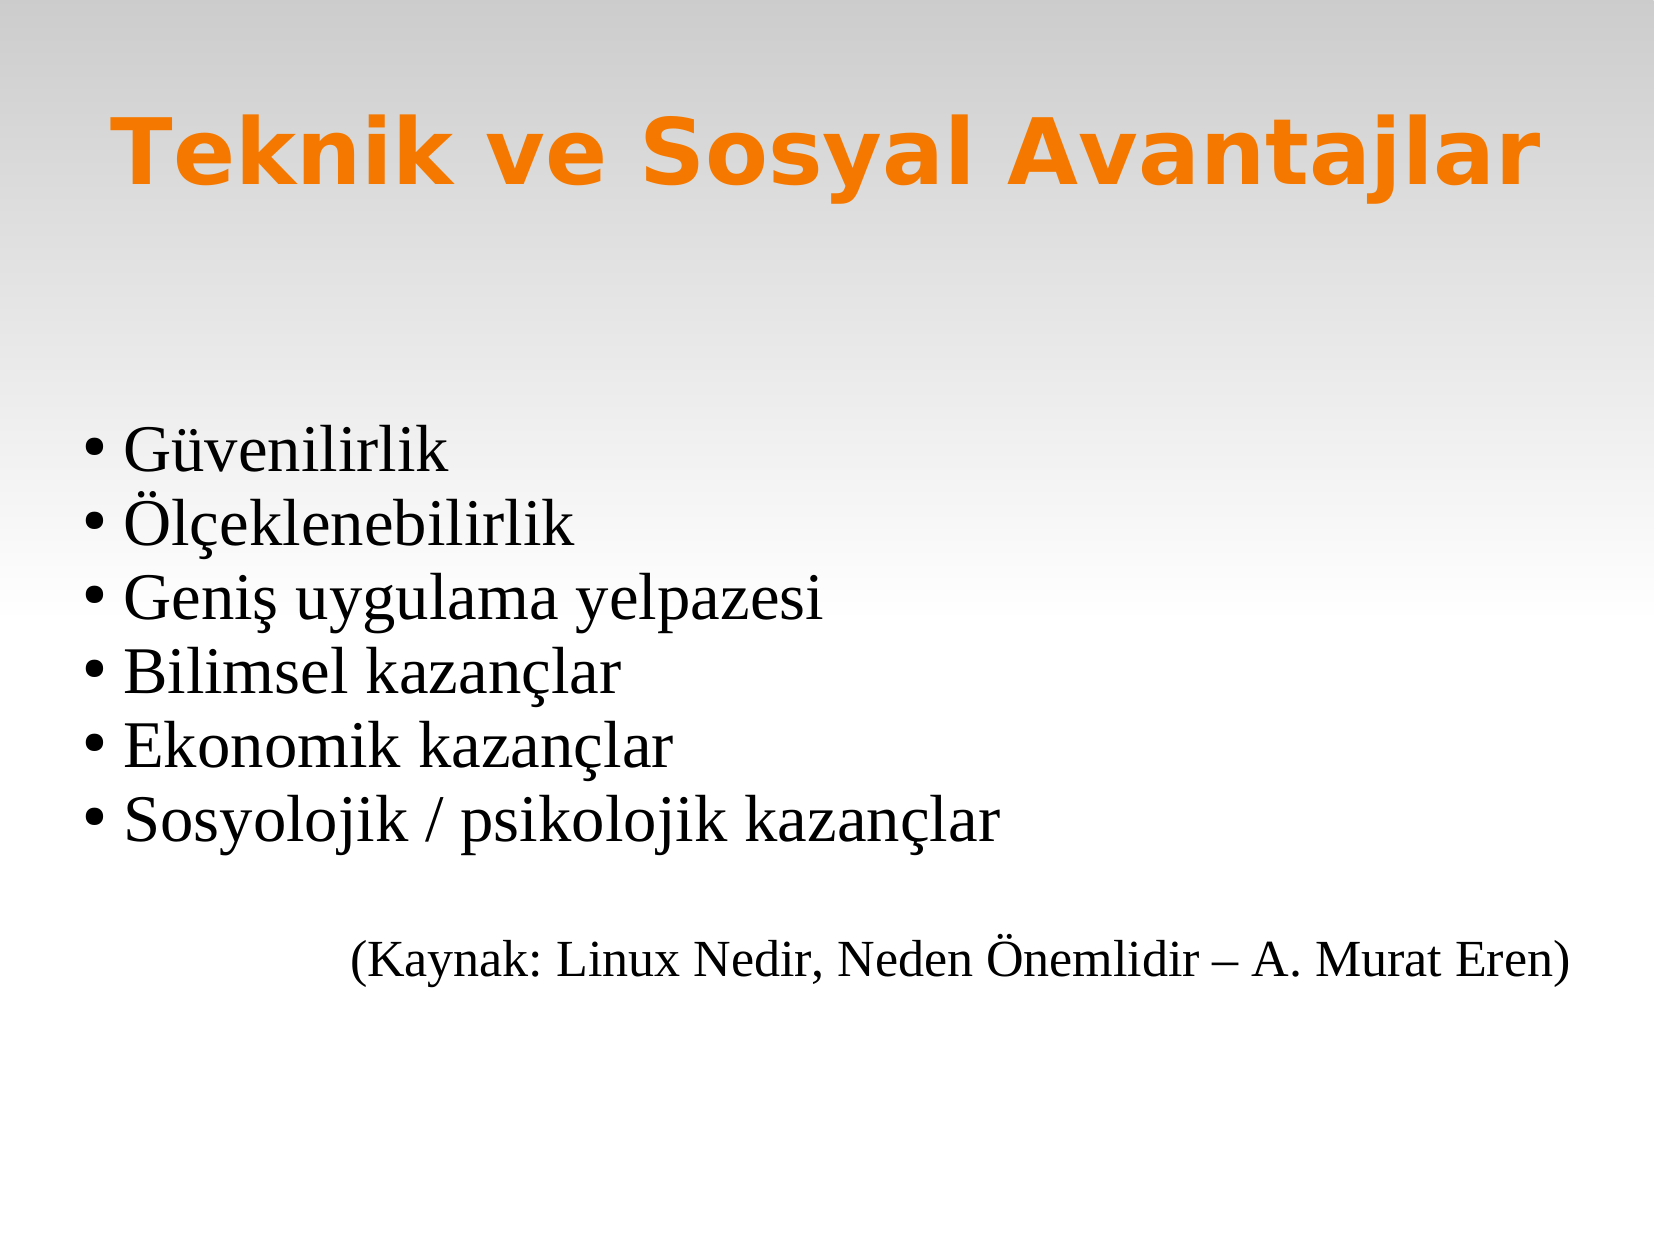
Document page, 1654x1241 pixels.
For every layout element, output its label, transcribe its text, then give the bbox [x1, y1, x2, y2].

title Teknik ve Sosyal Avantajlar [82, 49, 1571, 257]
subtitle Güvenilirlik Ölçeklenebilirlik Geniş uygulama yelpazesi Bilimsel kazançlar Ekonomik kazançlar Sosyolojik / psikolojik kazançlar (Kaynak: Linux Nedir, Neden Önemlidir – A. Murat Eren) [82, 297, 1571, 1102]
